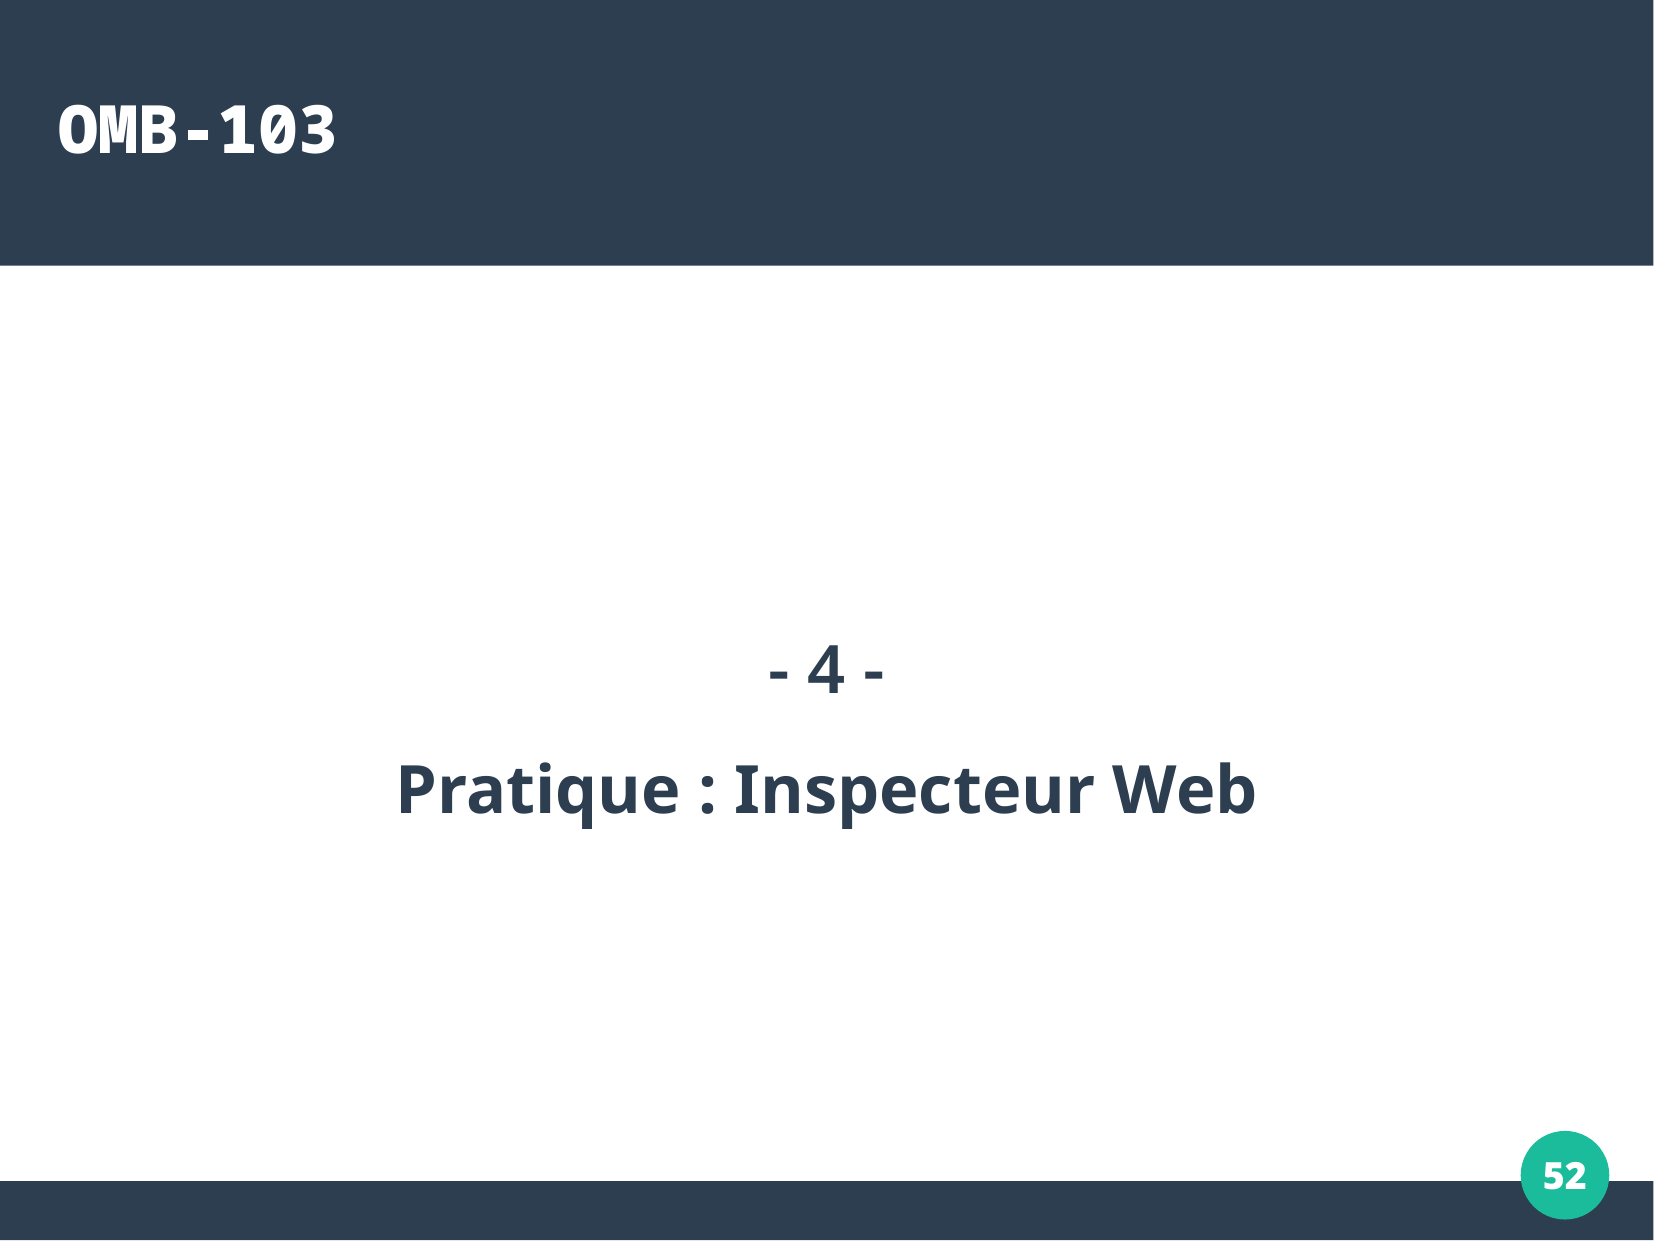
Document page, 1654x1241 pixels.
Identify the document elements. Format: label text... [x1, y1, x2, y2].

title OMB-103 [59, 49, 1595, 207]
list - 4 - Pratique : Inspecteur Web [0, 270, 1654, 1186]
